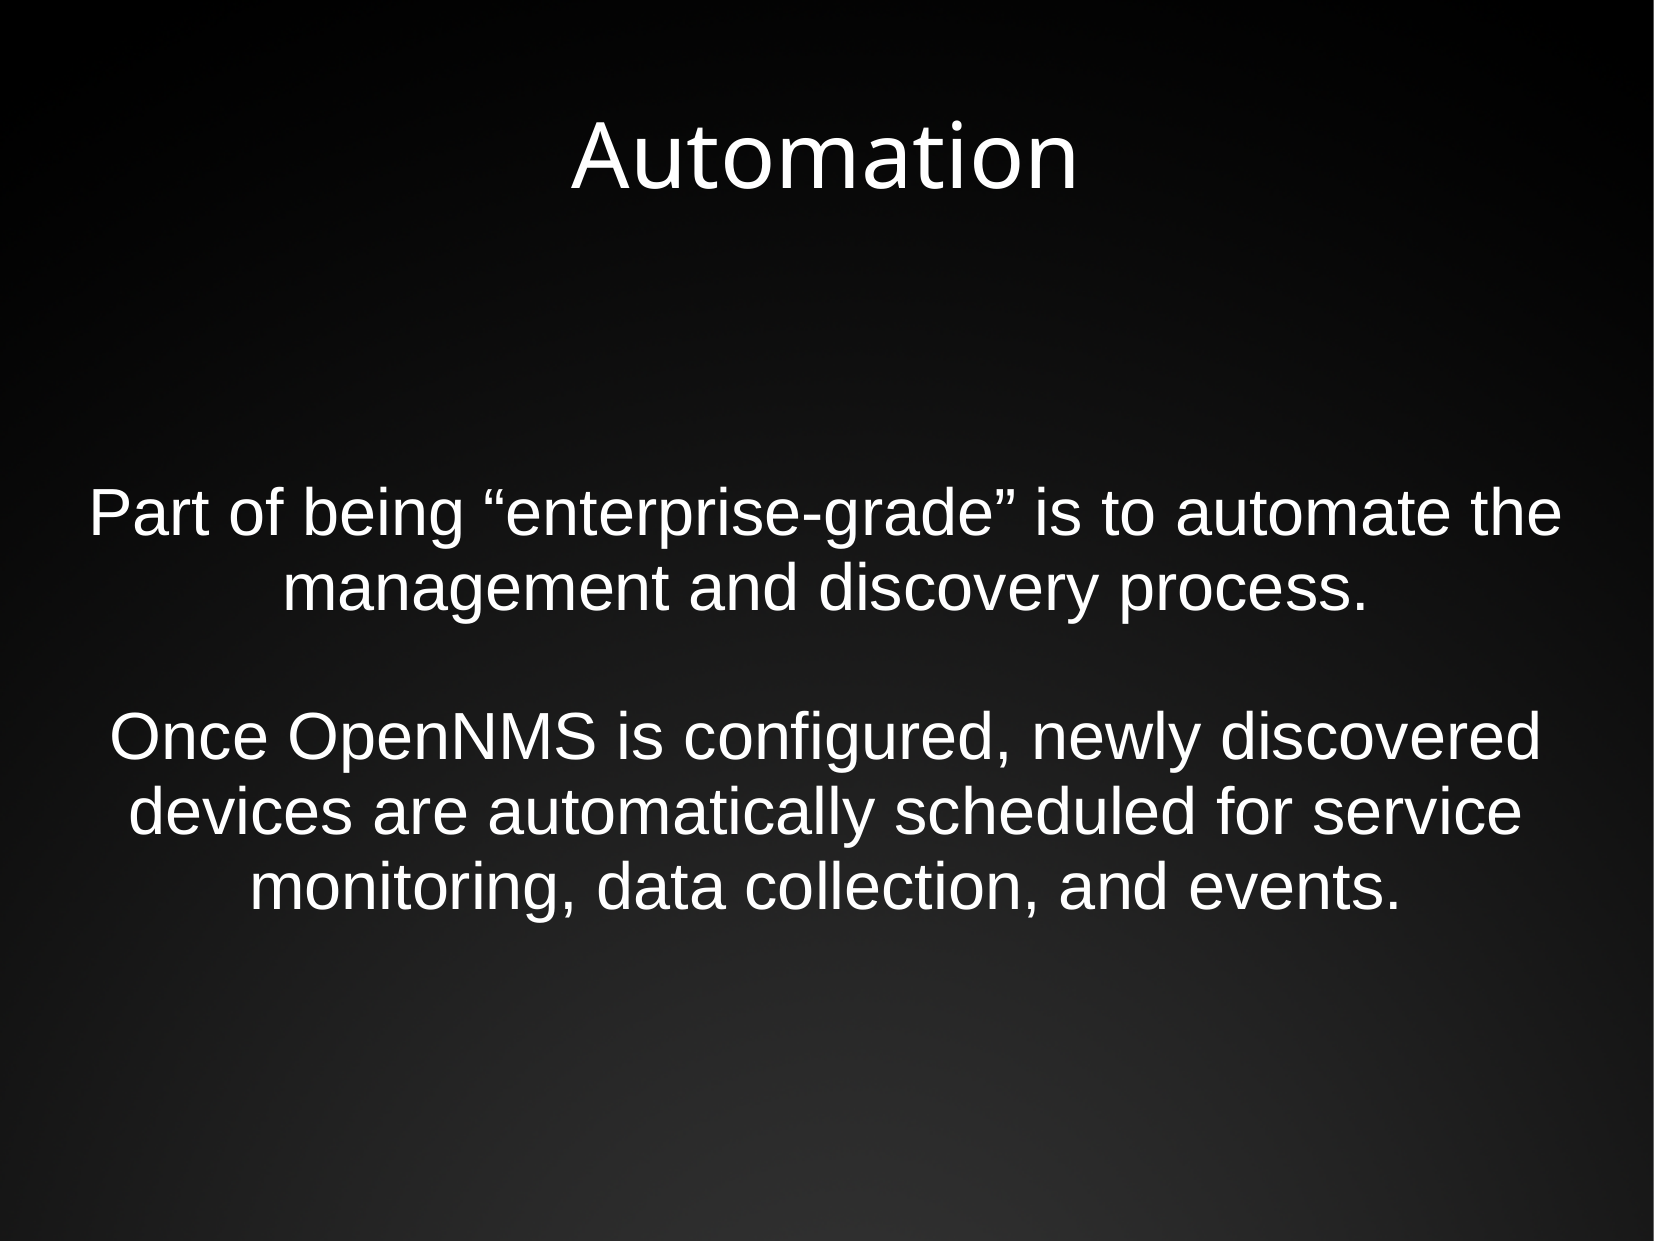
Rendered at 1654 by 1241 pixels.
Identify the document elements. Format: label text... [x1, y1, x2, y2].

subtitle Part of being “enterprise-grade” is to automate the management and discovery process. Once OpenNMS is configured, newly discovered devices are automatically scheduled for service monitoring, data collection, and events. [82, 297, 1571, 1102]
title Automation [82, 49, 1571, 257]
picture [0, 0, 1654, 1241]
